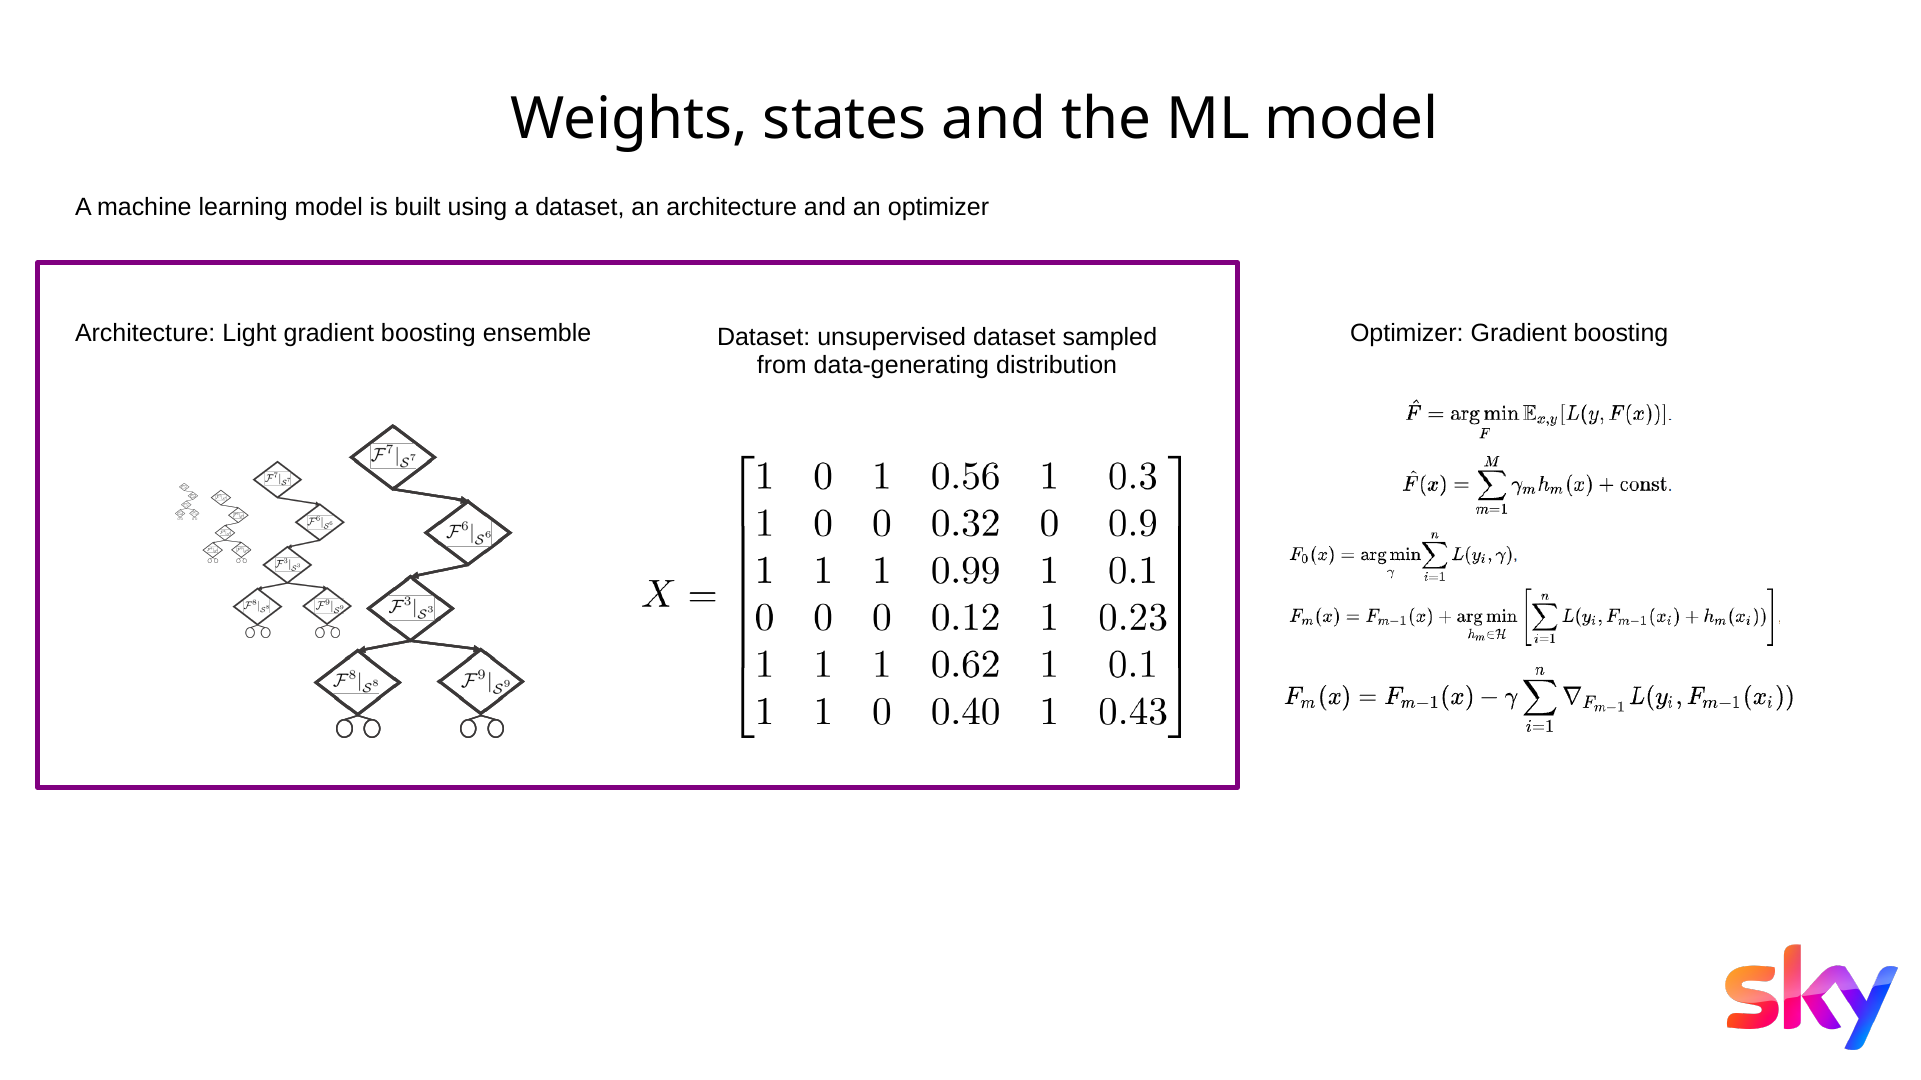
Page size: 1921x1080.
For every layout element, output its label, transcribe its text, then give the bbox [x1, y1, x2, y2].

picture [637, 449, 1199, 749]
picture [1725, 944, 1898, 1051]
title Weights, states and the ML model [112, 38, 1837, 151]
picture [173, 412, 526, 738]
picture [1275, 389, 1801, 745]
text_box Architecture: Light gradient boosting ensemble [75, 262, 751, 376]
subtitle A machine learning model is built using a dataset, an architecture and an optimizer [75, 150, 1876, 263]
text_box Dataset: unsupervised dataset sampled from data-generating distribution [712, 280, 1163, 394]
text_box Optimizer: Gradient boosting [1350, 262, 1913, 376]
